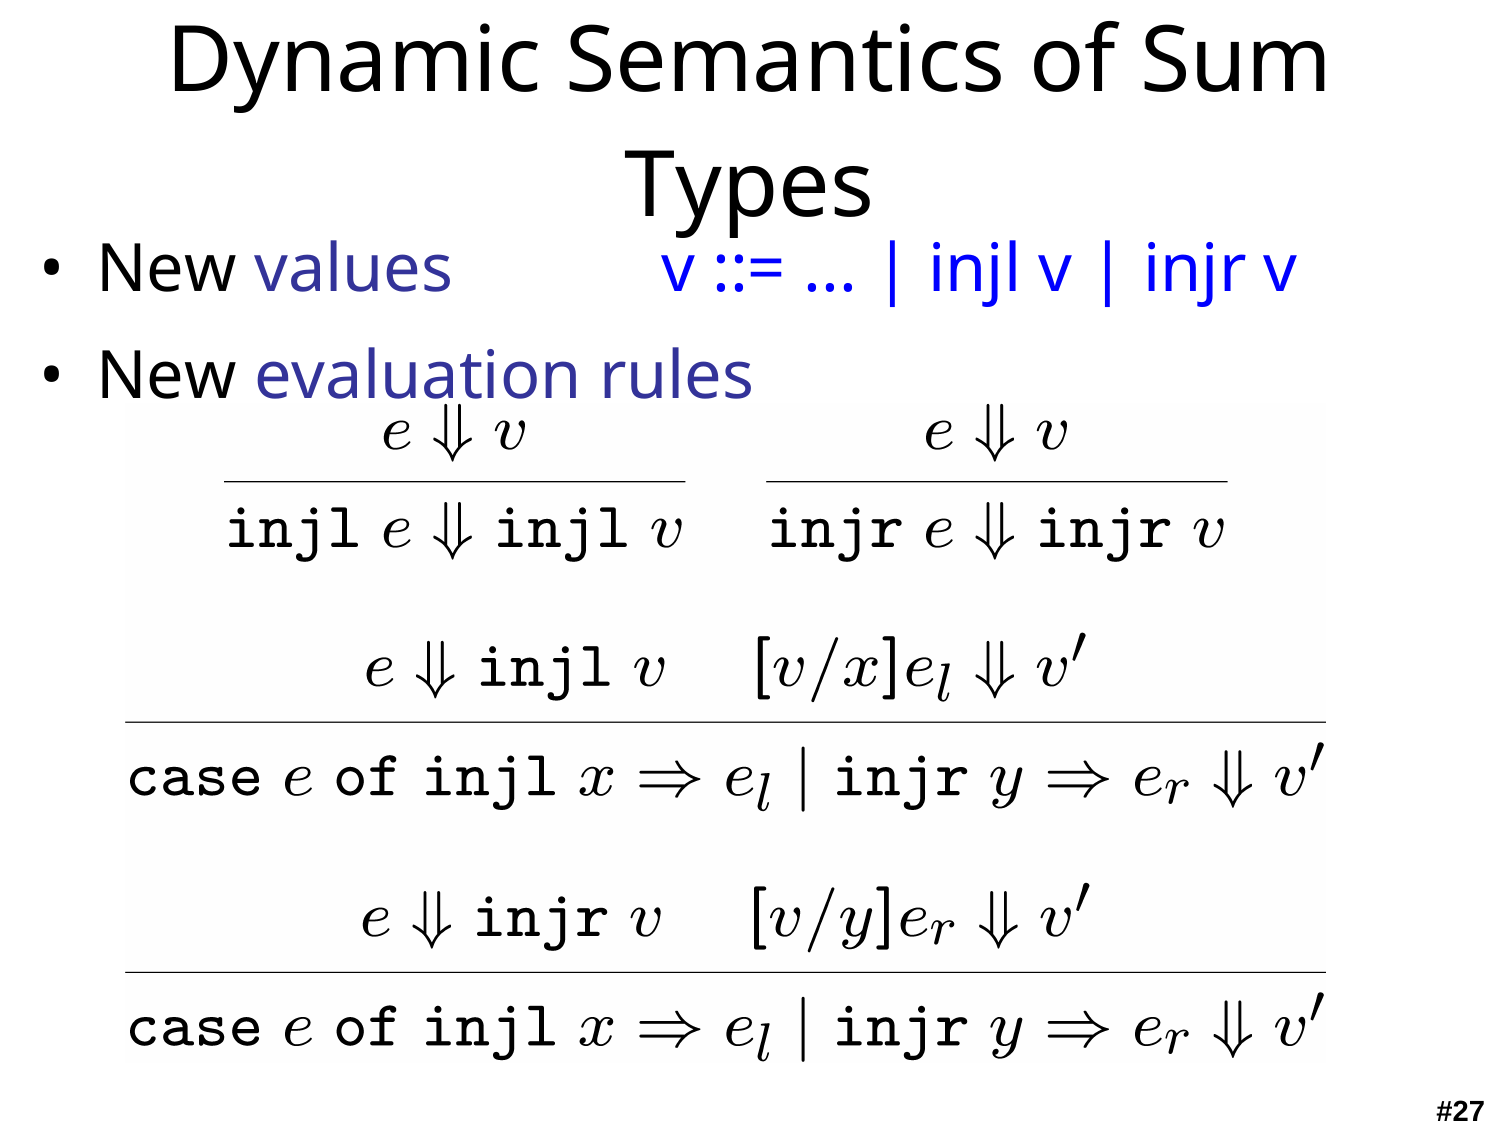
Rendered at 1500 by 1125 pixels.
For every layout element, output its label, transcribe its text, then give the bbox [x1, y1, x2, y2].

title Dynamic Semantics of Sum Types [24, 24, 1476, 212]
picture [125, 403, 1326, 1063]
list New values v ::= ... | injl v | injr v New evaluation rules [24, 212, 1476, 400]
